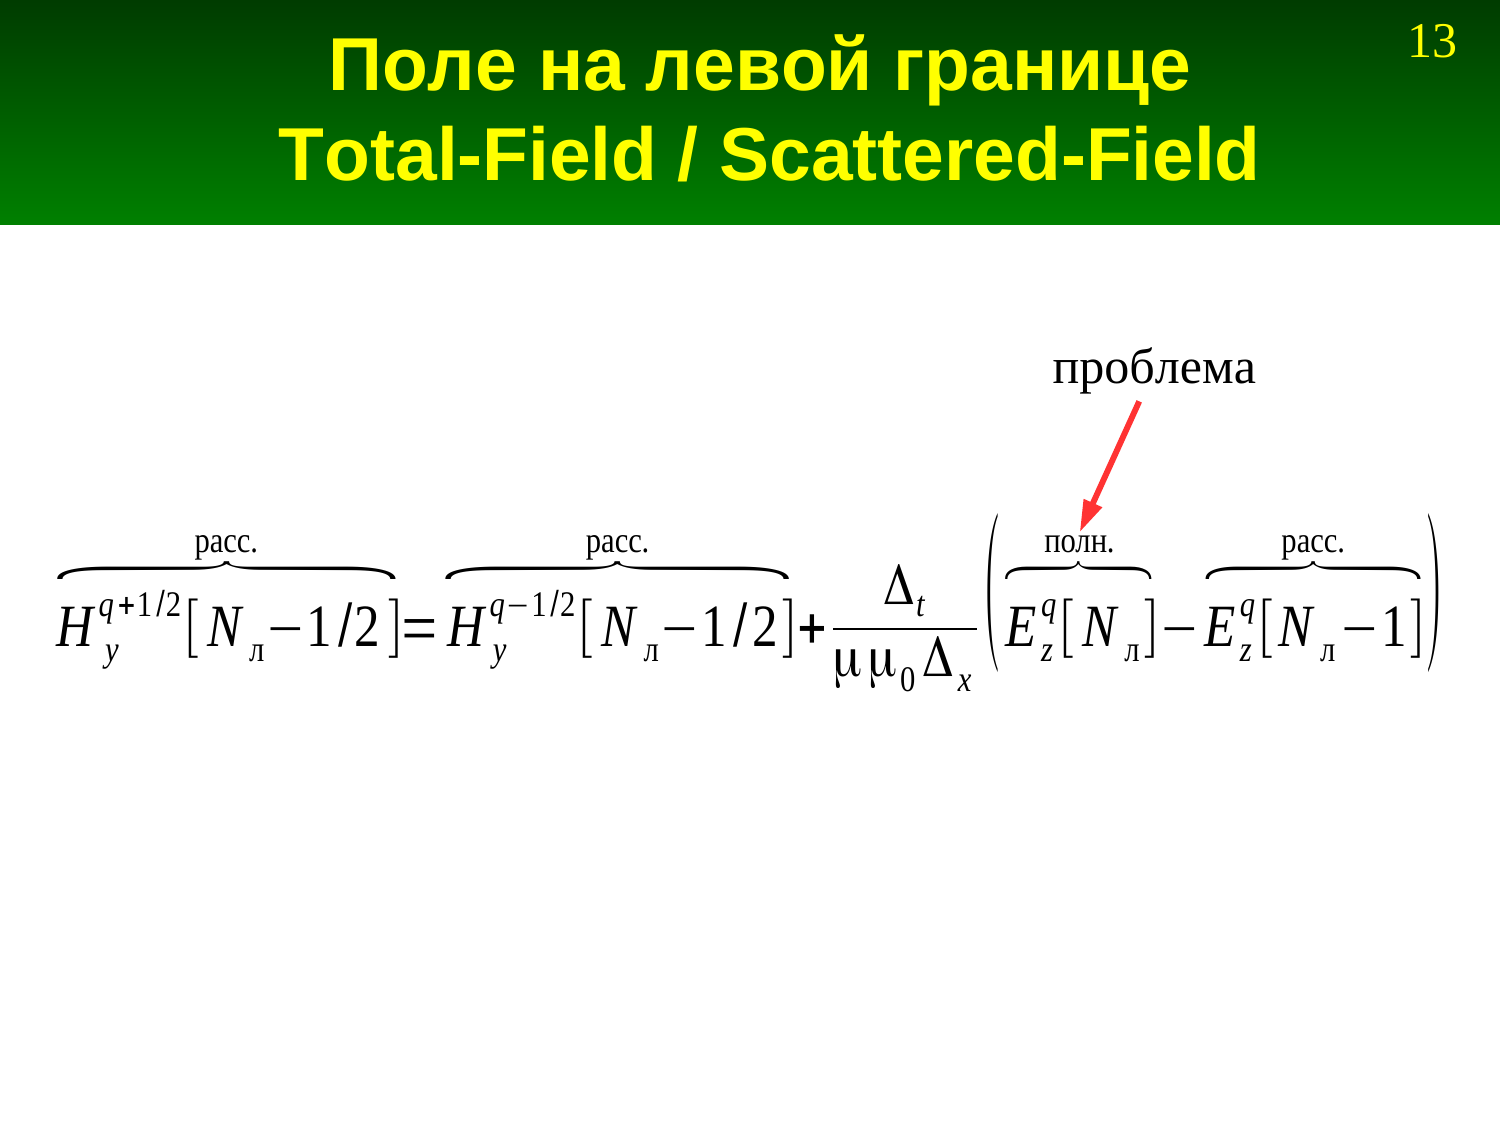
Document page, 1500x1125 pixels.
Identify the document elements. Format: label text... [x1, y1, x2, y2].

text_box проблема [1038, 326, 1272, 402]
chart [37, 510, 1456, 700]
title Поле на левой границе Total-Field / Scattered-Field [100, 7, 1441, 204]
